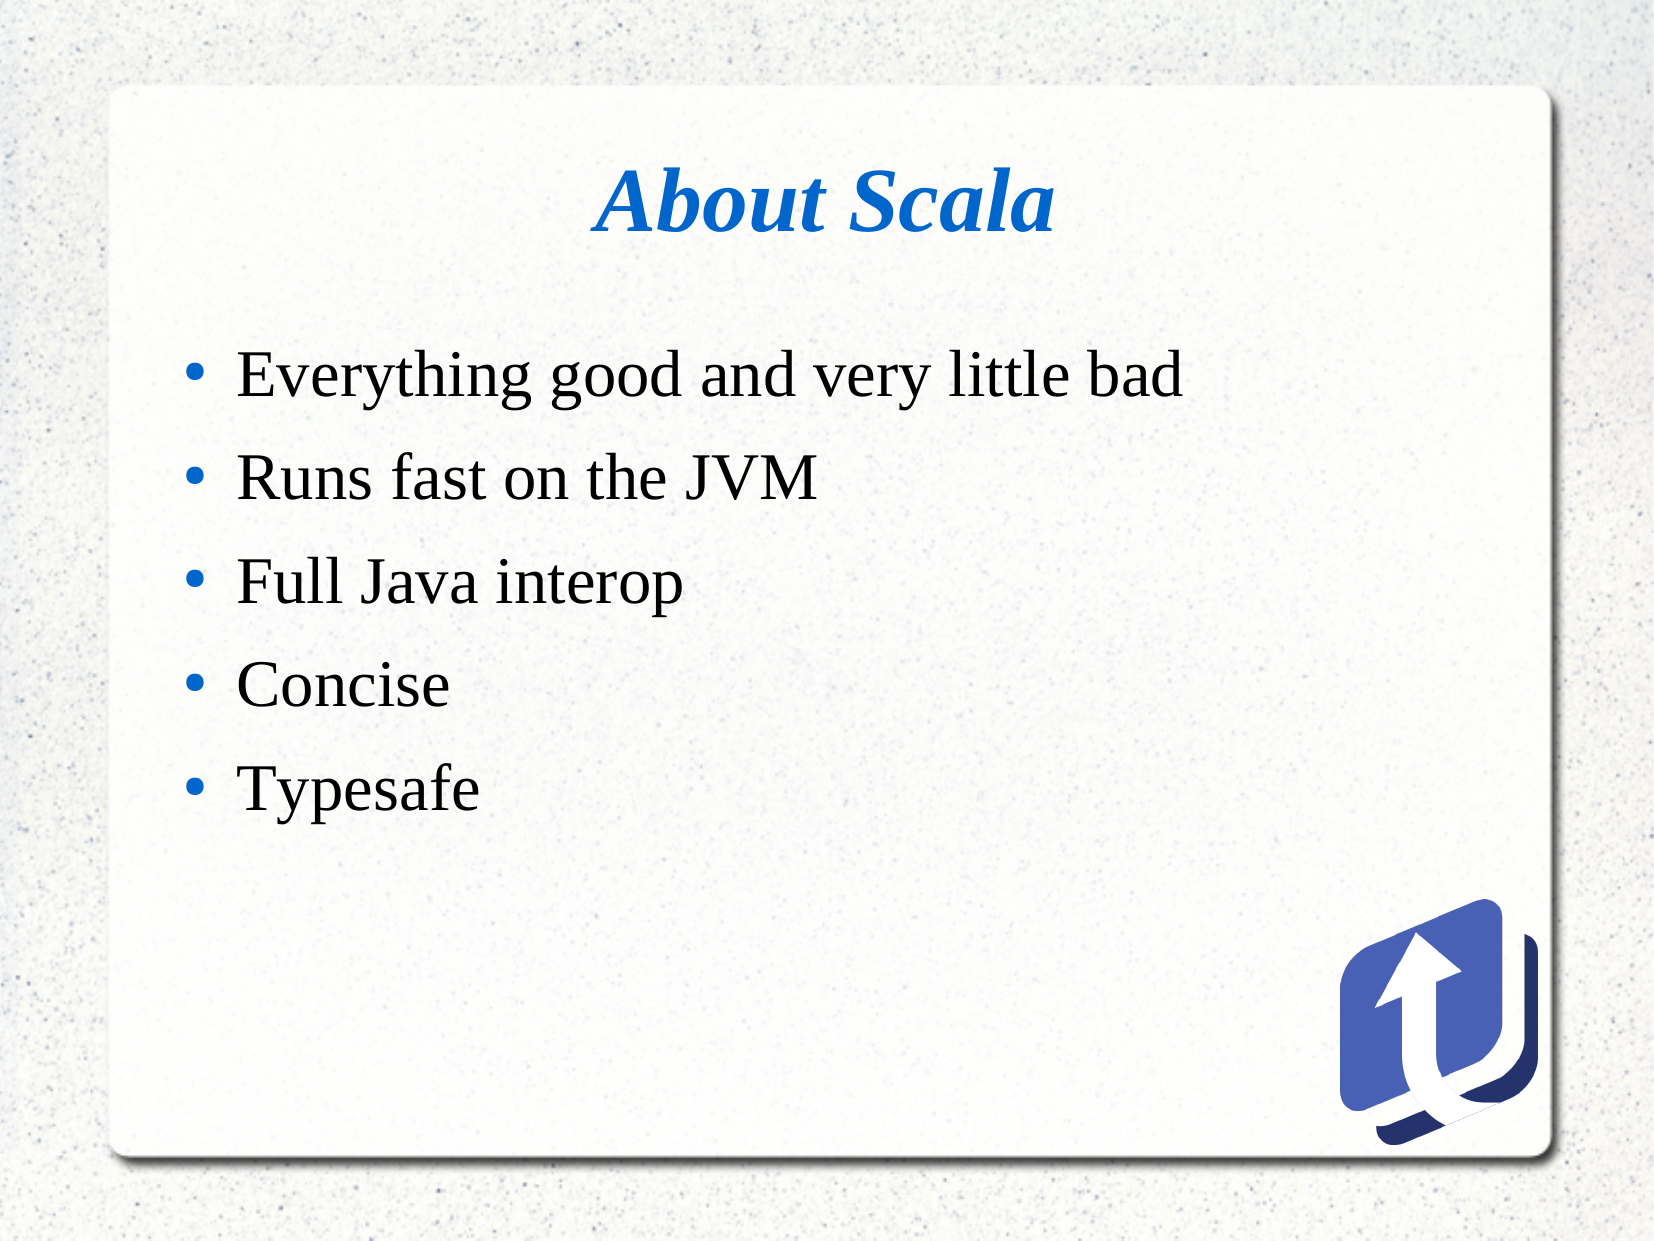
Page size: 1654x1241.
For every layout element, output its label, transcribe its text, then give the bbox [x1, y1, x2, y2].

picture [0, 0, 1654, 1241]
title About Scala [118, 104, 1536, 297]
list Everything good and very little bad Runs fast on the JVM Full Java interop Concise Typesafe [147, 336, 1506, 1141]
